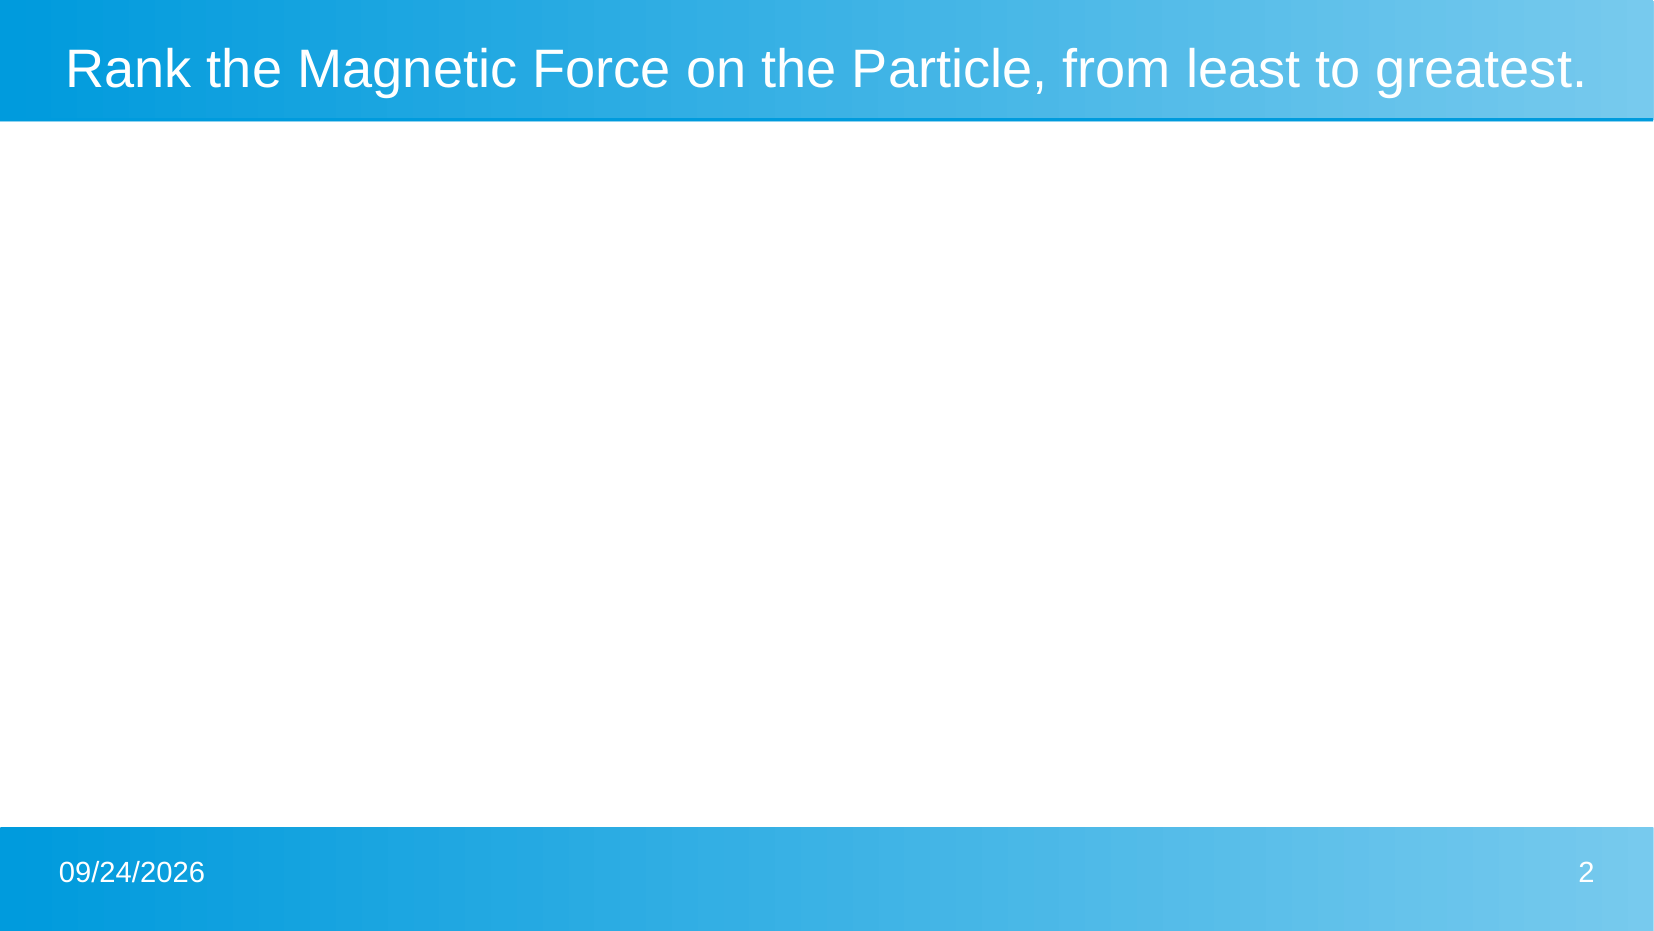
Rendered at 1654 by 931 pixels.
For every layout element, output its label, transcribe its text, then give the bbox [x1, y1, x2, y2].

title Rank the Magnetic Force on the Particle, from least to greatest. [59, 8, 1595, 130]
